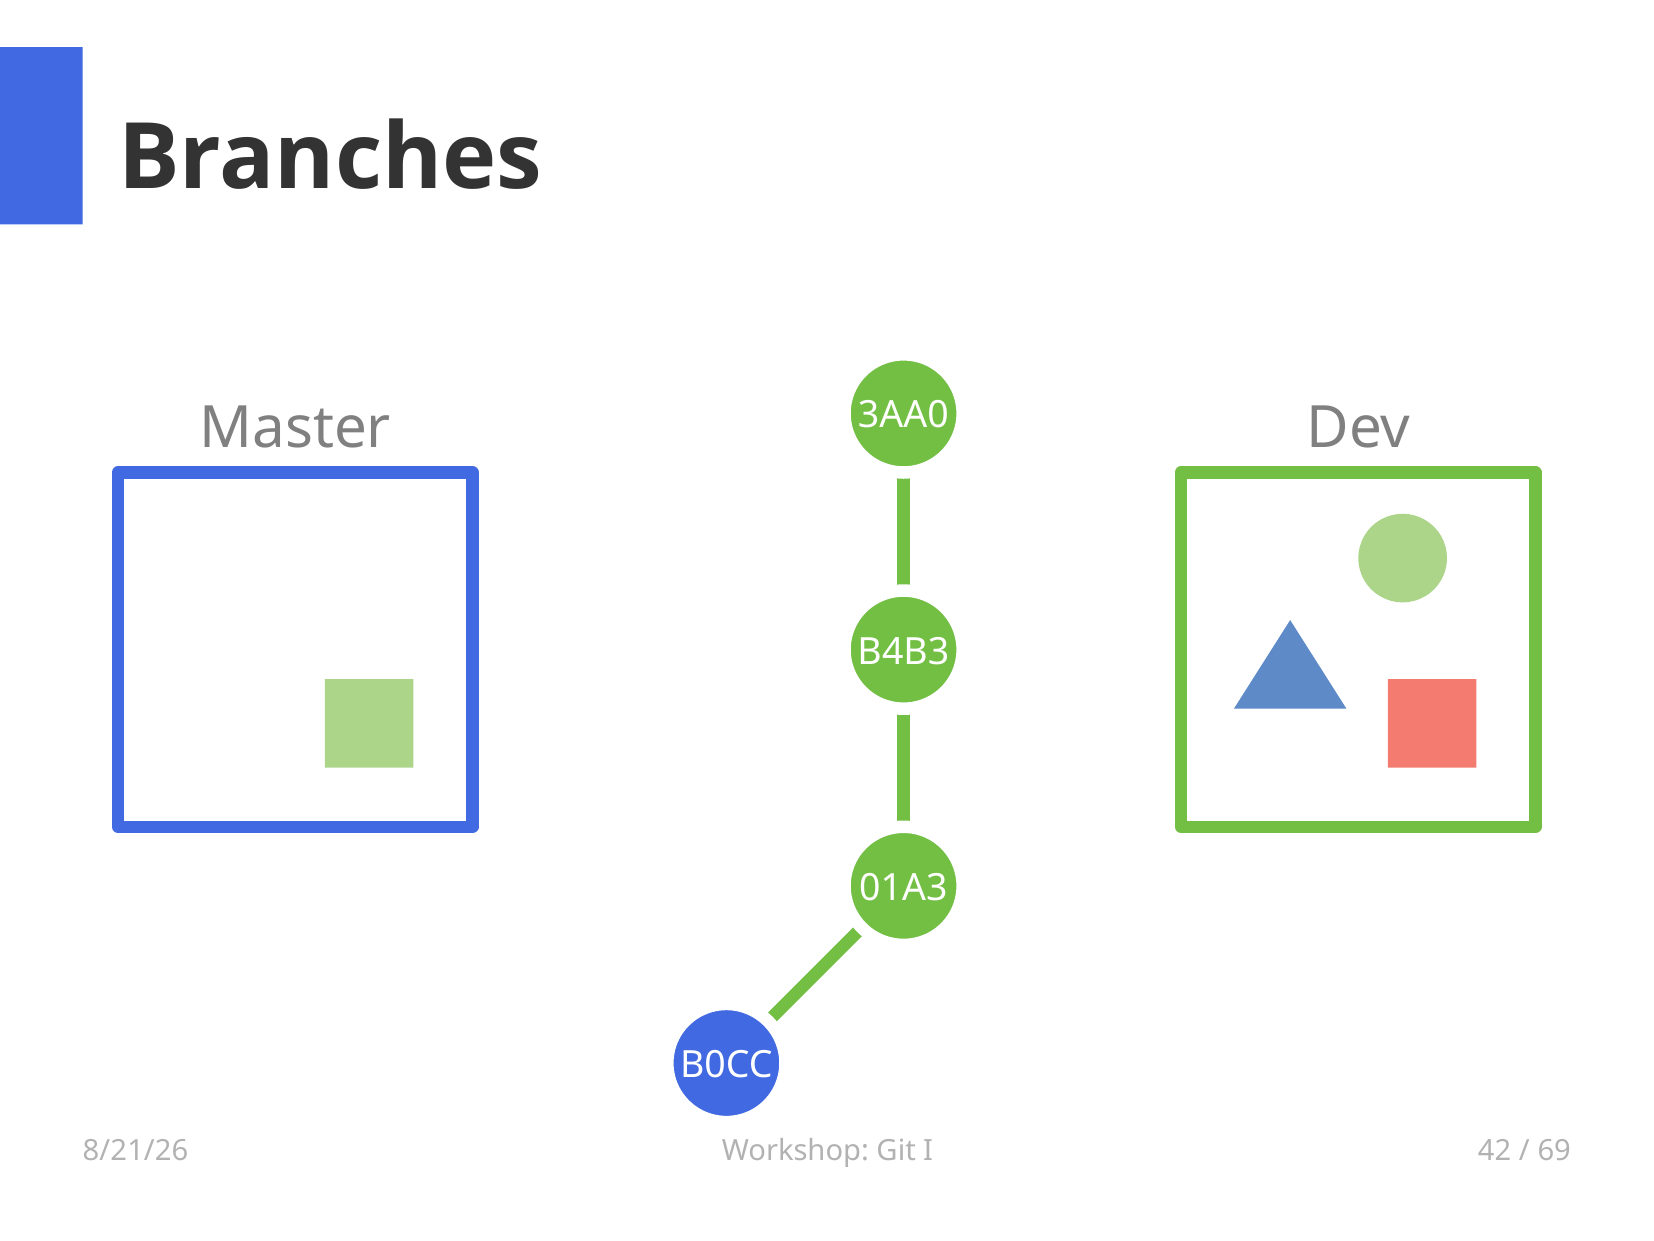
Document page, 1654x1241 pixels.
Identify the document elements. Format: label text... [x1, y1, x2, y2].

text_box [1233, 620, 1347, 709]
title Branches [118, 49, 1571, 257]
text_box [1358, 513, 1448, 603]
text_box [324, 679, 414, 768]
text_box 3AA0 [844, 354, 963, 473]
text_box Dev [1181, 377, 1536, 473]
text_box B0CC [667, 1003, 786, 1123]
text_box Master [118, 377, 473, 473]
text_box B4B3 [844, 590, 963, 709]
text_box [1387, 679, 1477, 768]
text_box 01A3 [844, 826, 963, 945]
